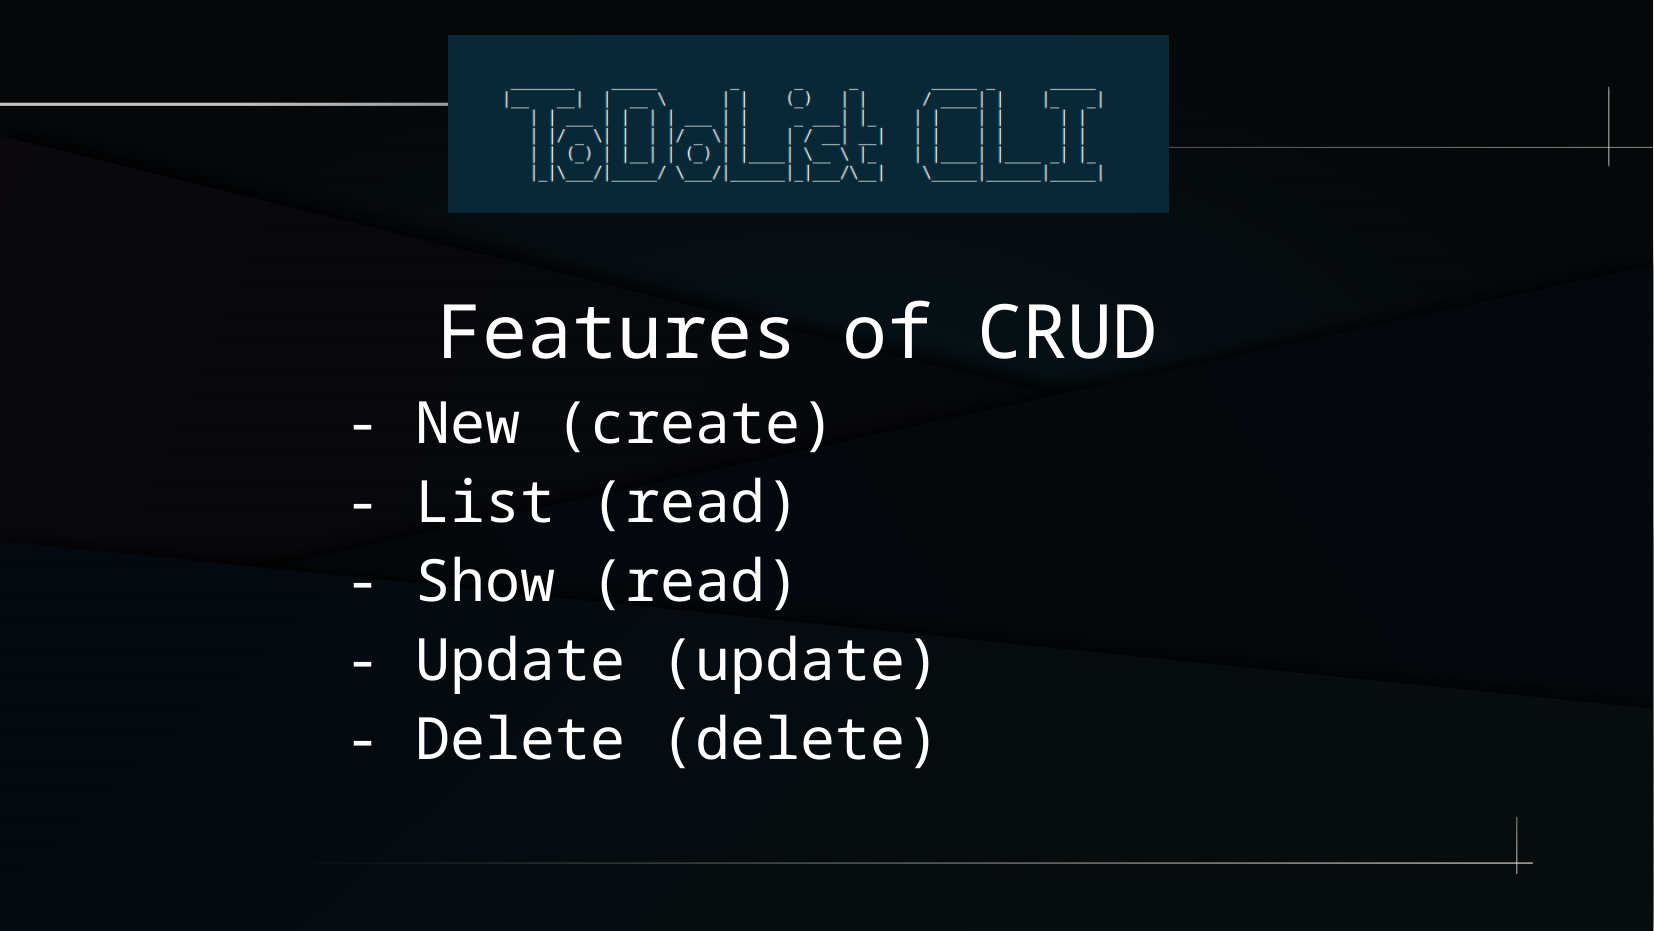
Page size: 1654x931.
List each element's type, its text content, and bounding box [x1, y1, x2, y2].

picture [0, 0, 1654, 931]
text_box Features of CRUD - New (create) - List (read) - Show (read) - Update (update) - Delete (delete) [330, 271, 1264, 711]
